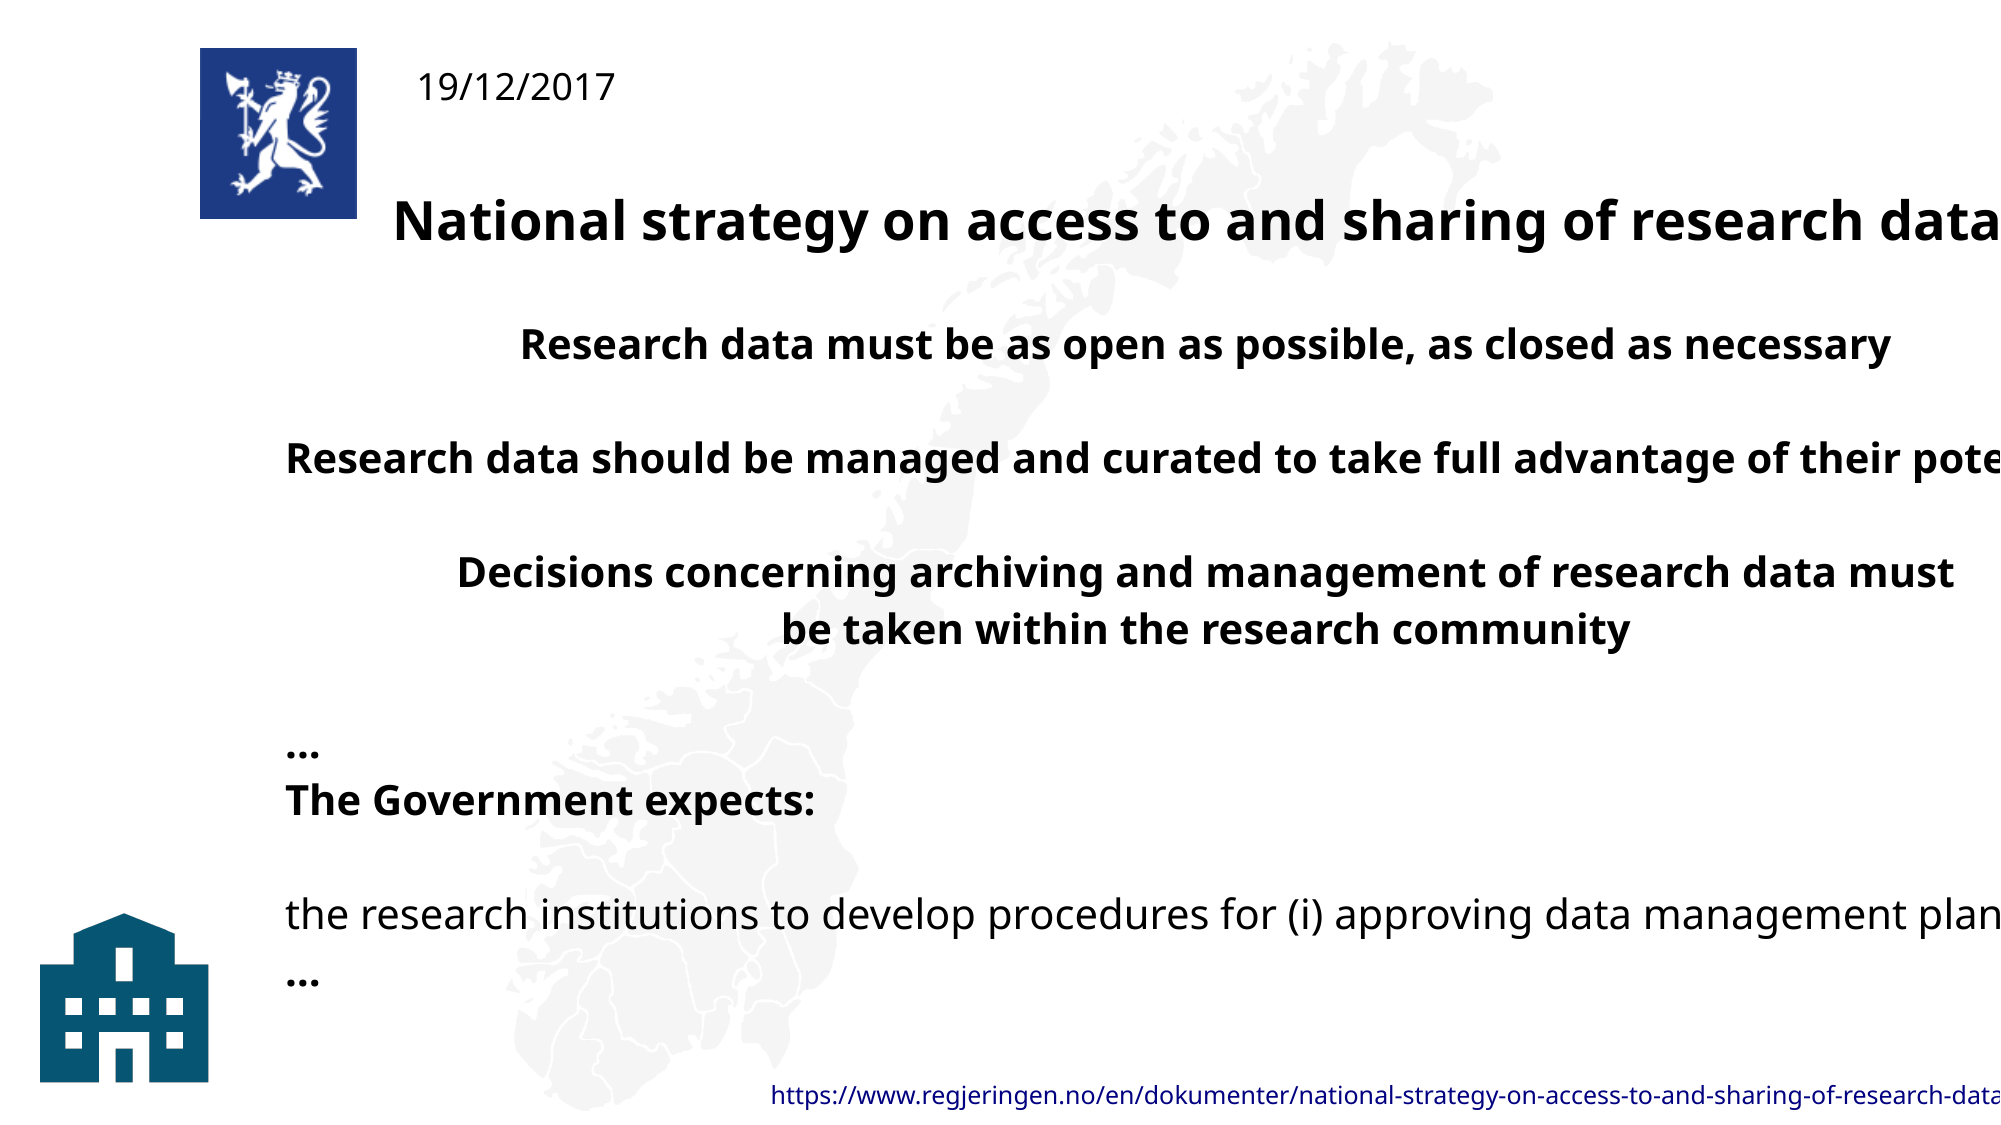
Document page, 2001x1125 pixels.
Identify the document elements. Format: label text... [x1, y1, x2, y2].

picture [200, 48, 357, 219]
text_box Research data must be as open as possible, as closed as necessary Research data should be managed and curated to take full advantage of their potential. Decisions concerning archiving and management of ­research data must be taken within the research community ... The Government expects: the research institutions to develop procedures for (i) approving data management plans … [270, 307, 1872, 865]
text_box National strategy on access to and sharing of research data [377, 101, 1783, 279]
text_box https://www.regjeringen.no/en/dokumenter/national-strategy-on-access-to-and-sharing-of-research-data/id2582412/ [755, 1070, 1994, 1111]
text_box 19/12/2017 [401, 53, 594, 101]
text_box [1990, 454, 1999, 459]
text_box [0, 7, 2000, 1118]
text_box [1990, 463, 2000, 469]
picture [23, 897, 225, 1099]
